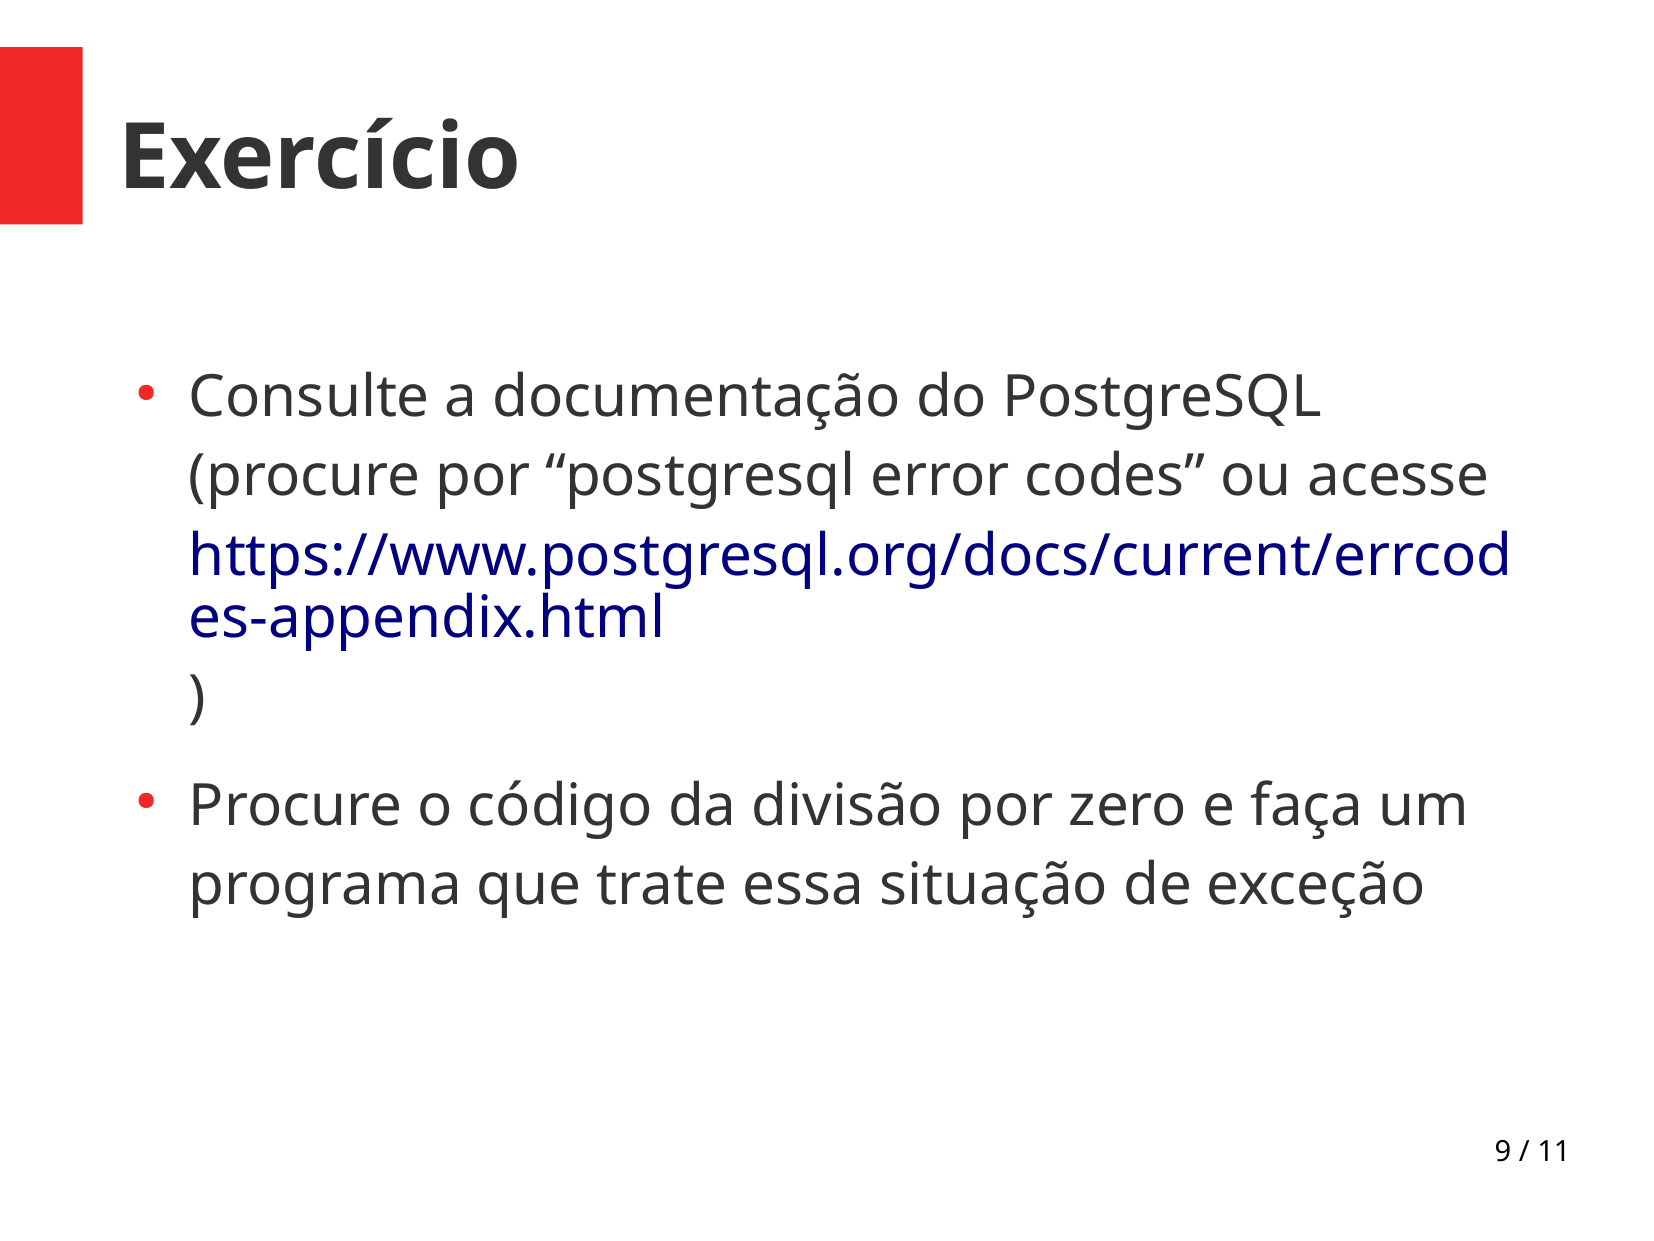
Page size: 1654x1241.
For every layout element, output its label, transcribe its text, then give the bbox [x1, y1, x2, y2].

title Exercício [118, 49, 1571, 257]
list Consulte a documentação do PostgreSQL (procure por “postgresql error codes” ou acesse https://www.postgresql.org/docs/current/errcodes-appendix.html) Procure o código da divisão por zero e faça um programa que trate essa situação de exceção [118, 354, 1536, 1074]
